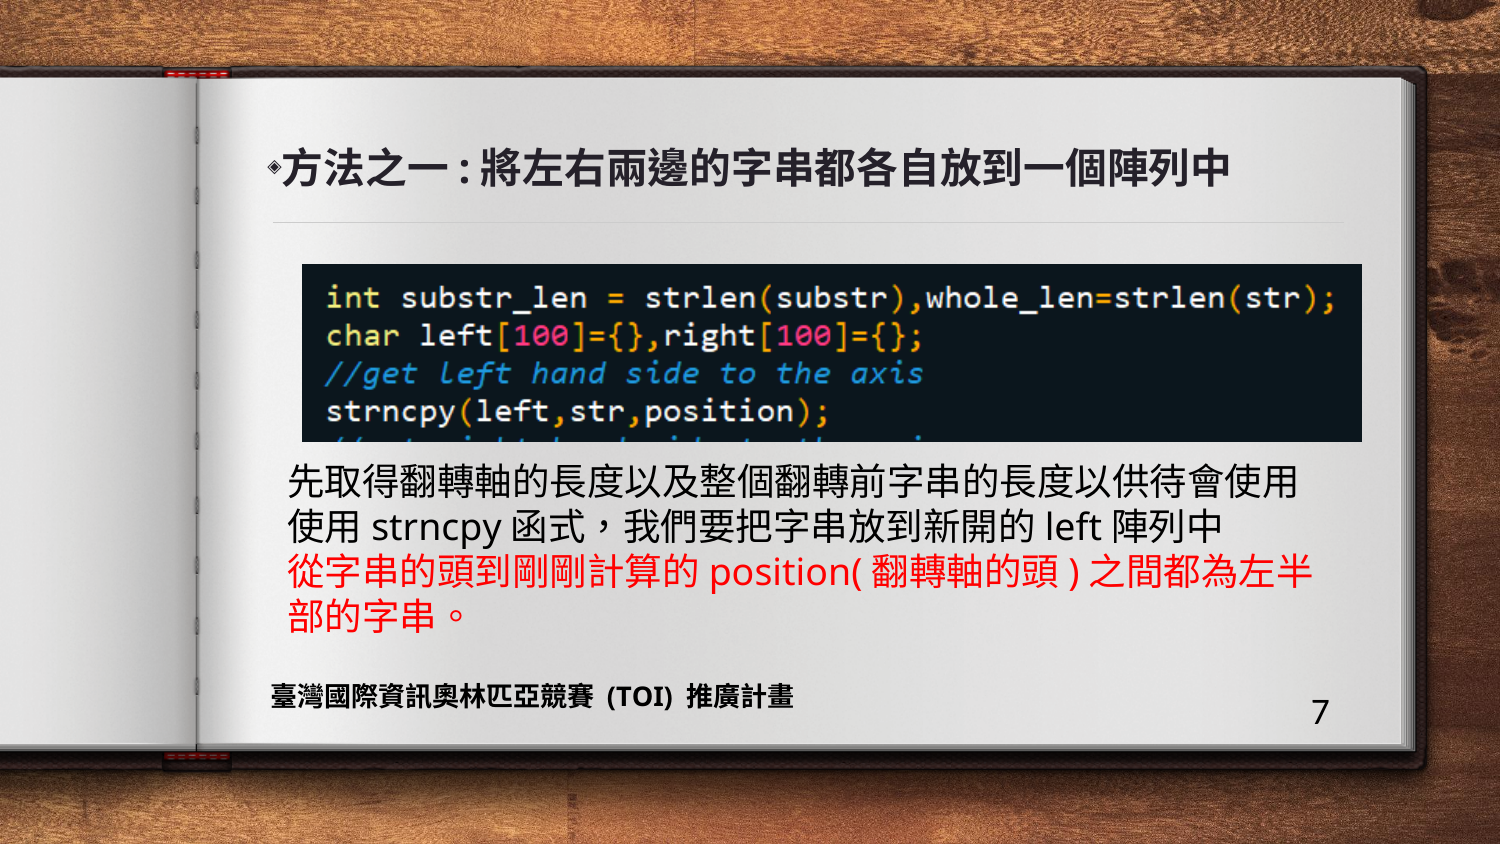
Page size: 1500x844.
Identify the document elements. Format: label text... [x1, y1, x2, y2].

list 方法之一:將左右兩邊的字串都各自放到一個陣列中 [252, 126, 1296, 216]
text_box [1295, 672, 1386, 737]
text_box 先取得翻轉軸的長度以及整個翻轉前字串的長度以供待會使用 使用strncpy函式，我們要把字串放到新開的left陣列中 從字串的頭到剛剛計算的position(翻轉軸的頭)之間都為左半部的字串。 [272, 450, 1335, 648]
picture [302, 264, 1362, 442]
